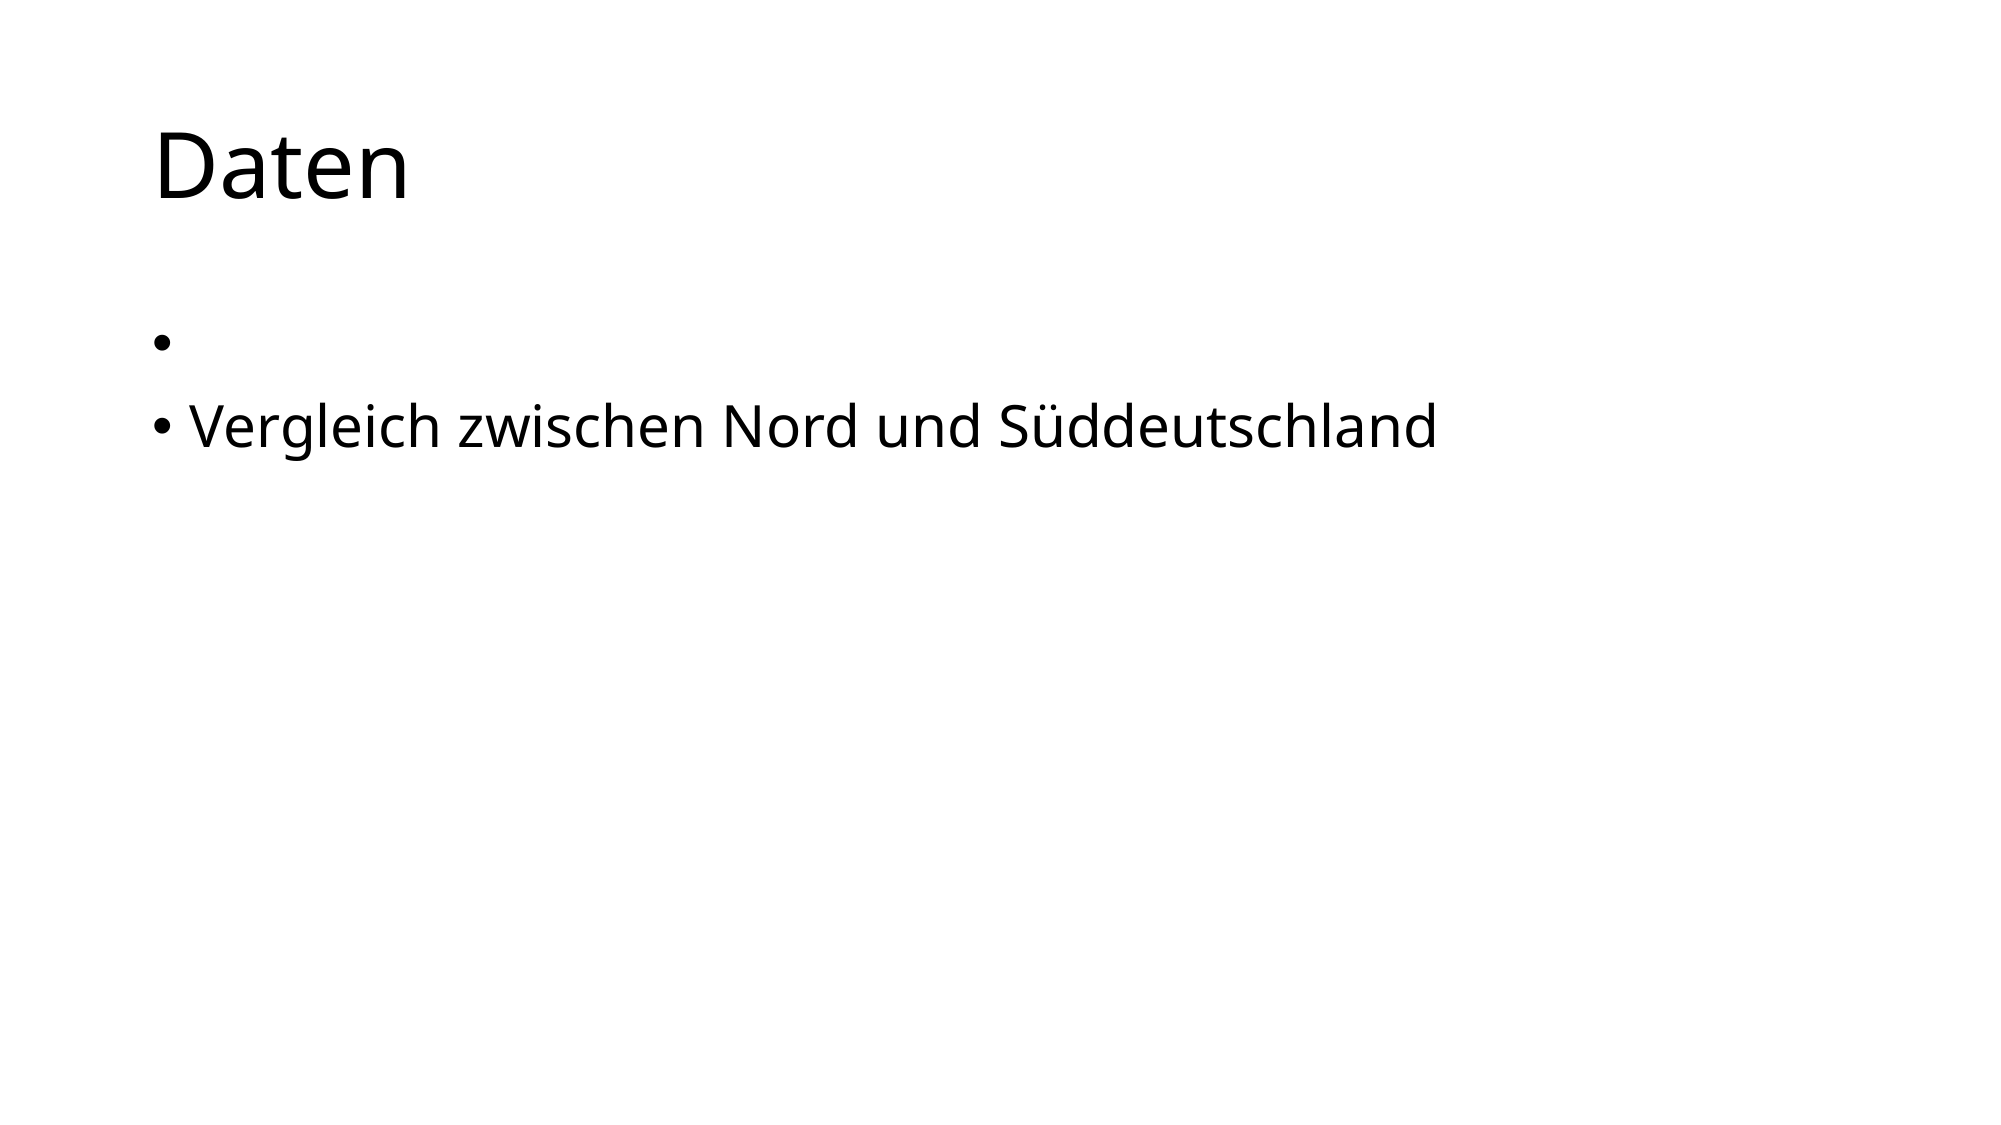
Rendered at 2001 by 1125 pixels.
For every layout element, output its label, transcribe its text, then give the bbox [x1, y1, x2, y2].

title Daten [137, 59, 1863, 278]
list Vergleich zwischen Nord und Süddeutschland [137, 299, 1863, 1014]
